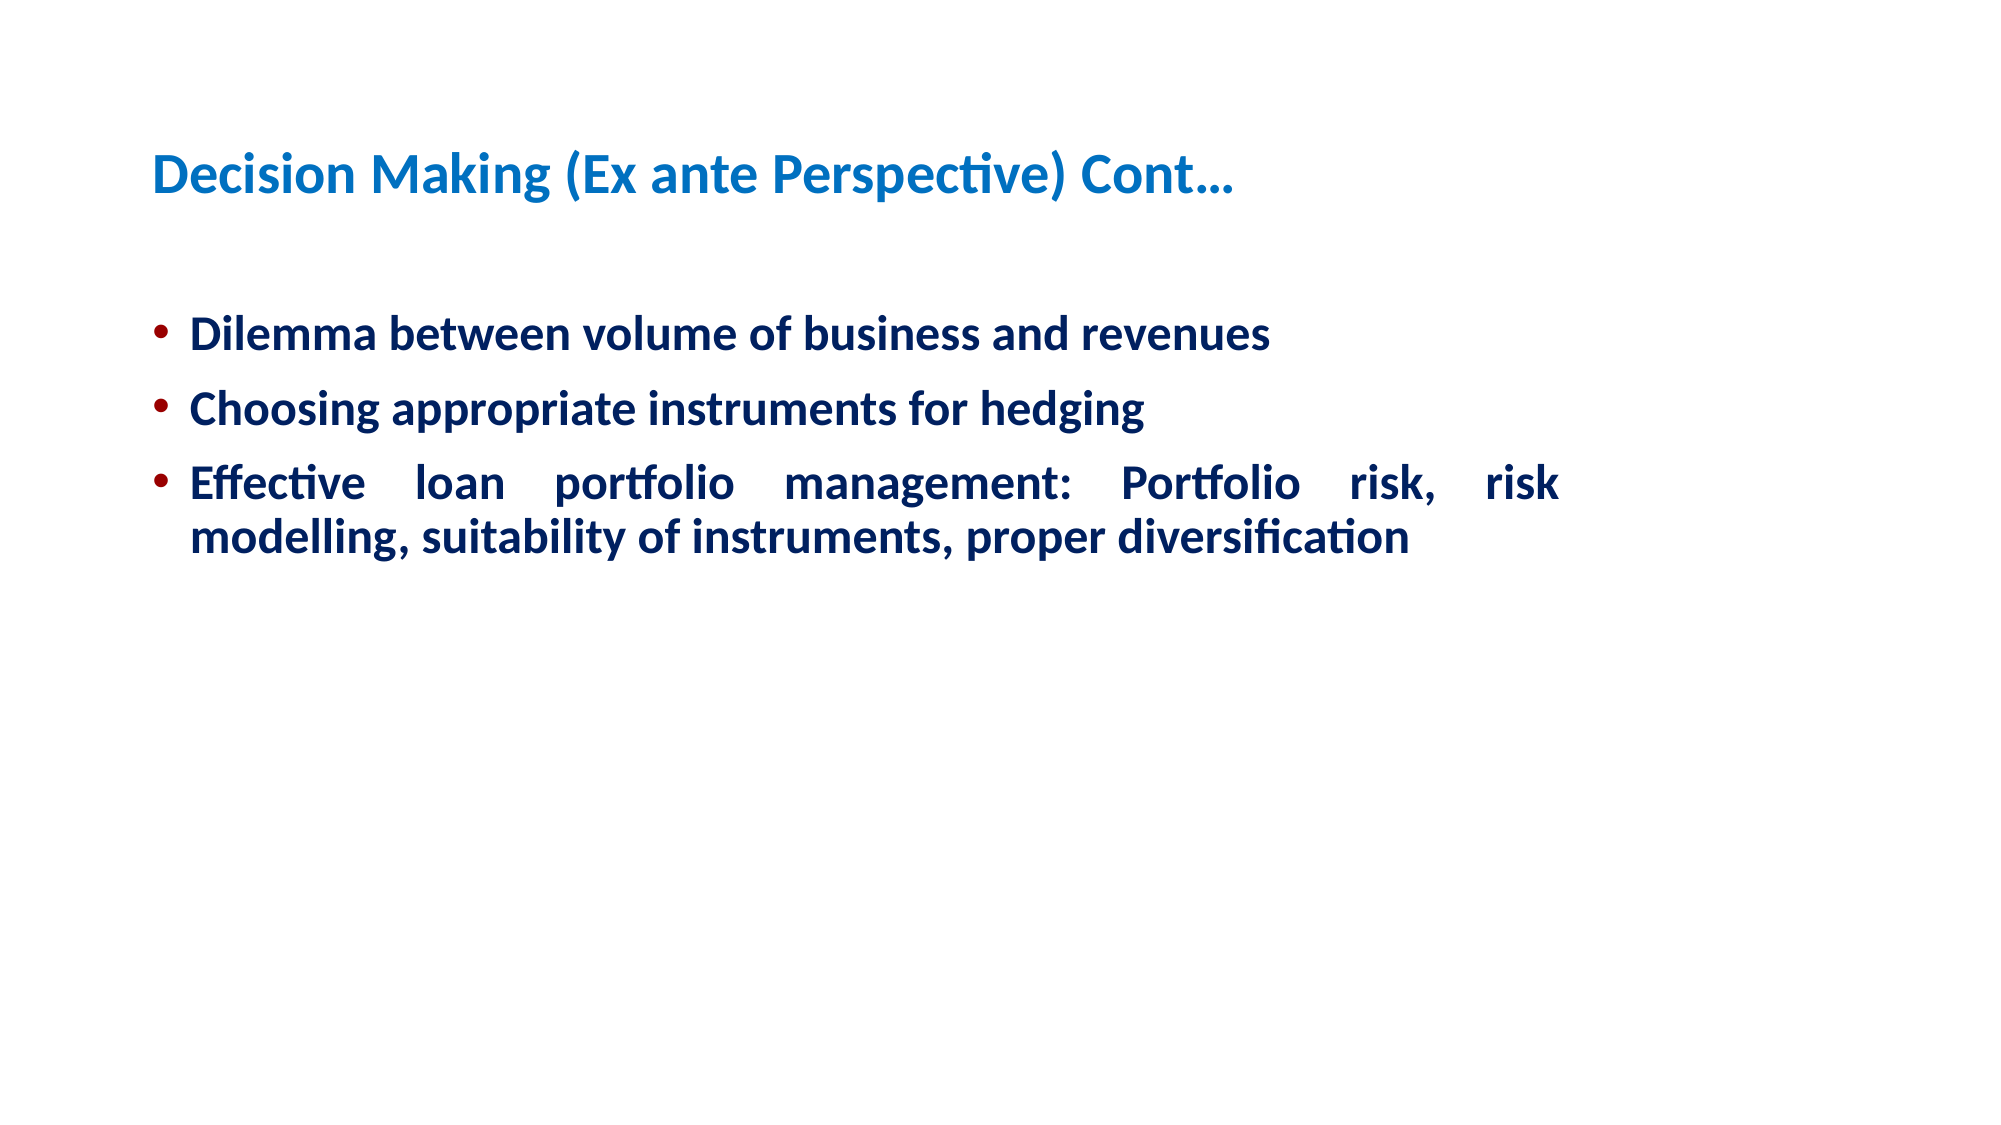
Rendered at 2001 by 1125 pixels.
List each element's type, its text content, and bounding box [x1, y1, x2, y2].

title Decision Making (Ex ante Perspective) Cont… [137, 100, 1863, 319]
list Dilemma between volume of business and revenues Choosing appropriate instruments for hedging Effective loan portfolio management: Portfolio risk, risk modelling, suitability of instruments, proper diversification [137, 299, 1575, 735]
